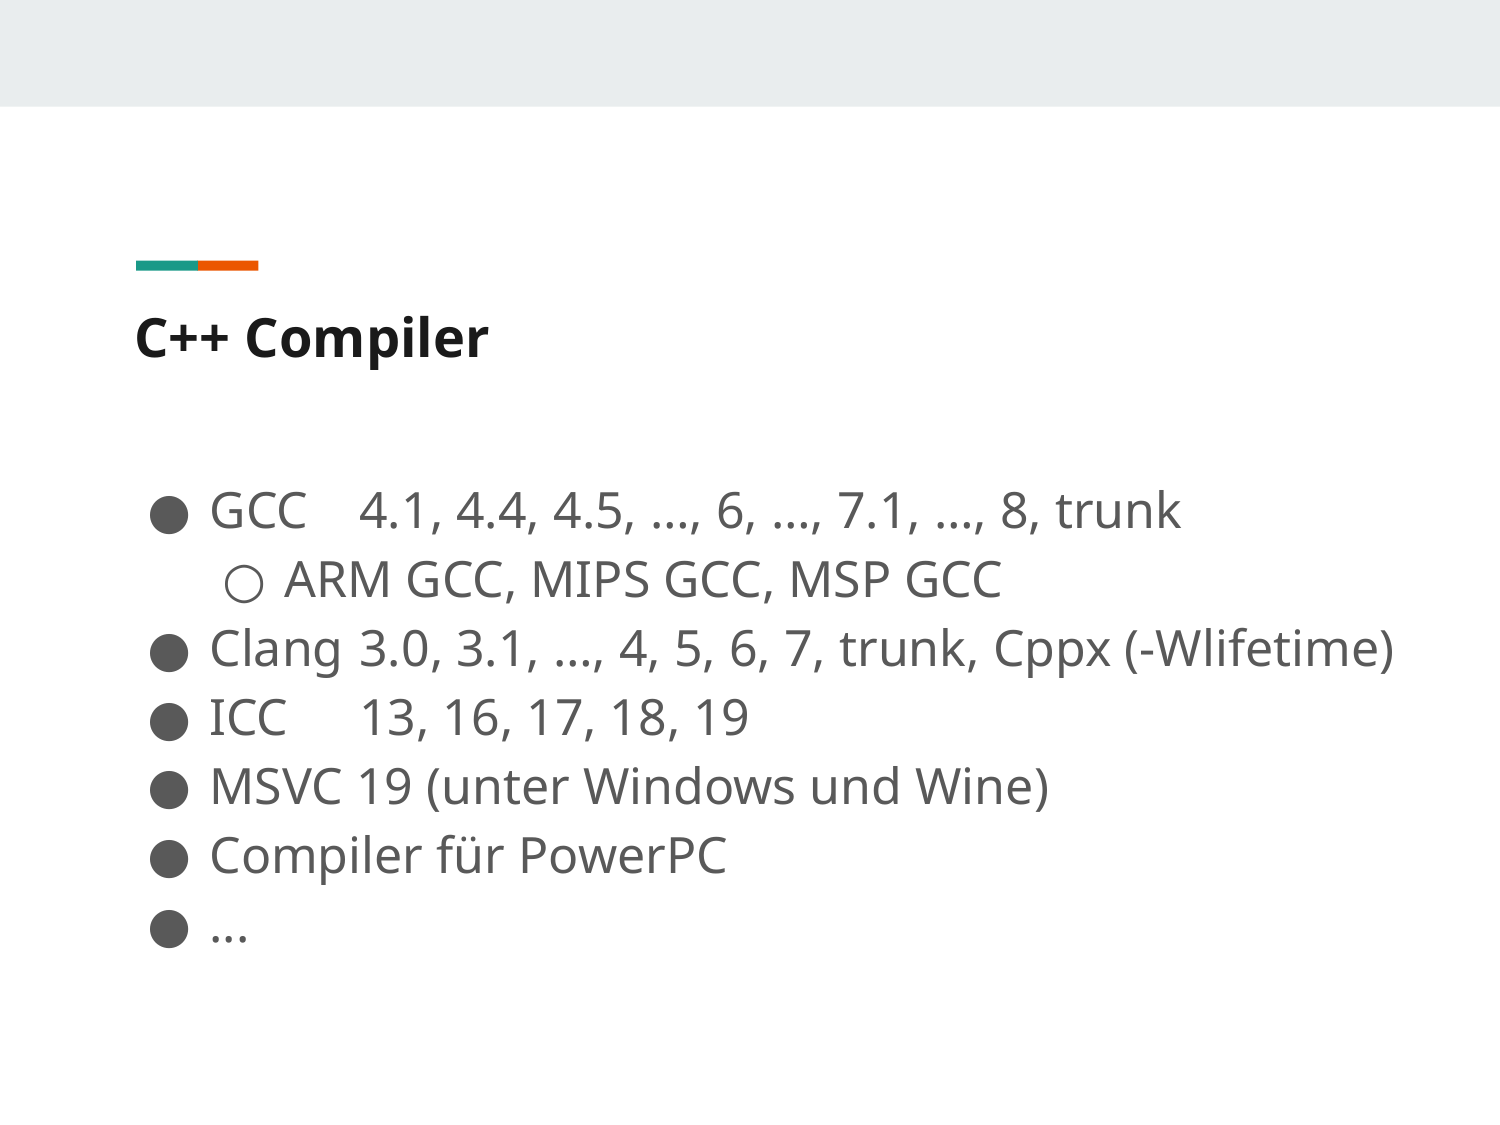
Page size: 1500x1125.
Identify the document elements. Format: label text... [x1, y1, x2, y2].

list GCC 4.1, 4.4, 4.5, …, 6, …, 7.1, …, 8, trunk ARM GCC, MIPS GCC, MSP GCC Clang 3.0, 3.1, …, 4, 5, 6, 7, trunk, Cppx (-Wlifetime) ICC 13, 16, 17, 18, 19 MSVC 19 (unter Windows und Wine) Compiler für PowerPC ... [119, 454, 1411, 950]
title C++ Compiler [119, 288, 1381, 406]
